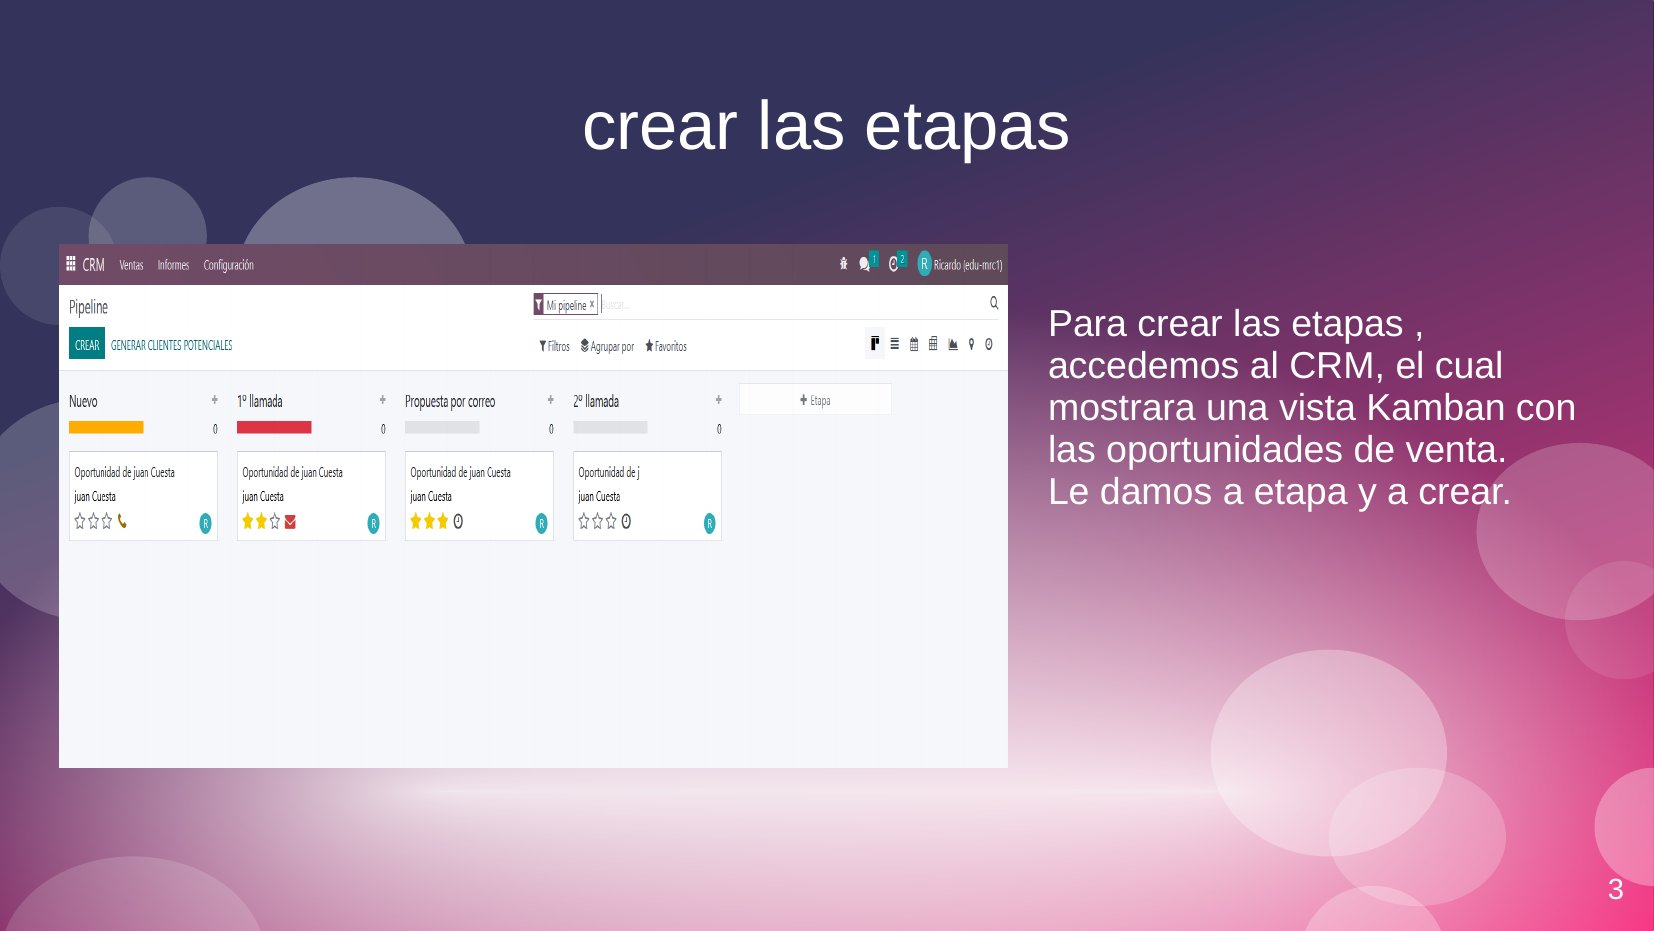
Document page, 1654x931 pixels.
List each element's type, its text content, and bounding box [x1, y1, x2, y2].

title crear las etapas [88, 44, 1565, 207]
picture [59, 244, 1008, 768]
text_box Para crear las etapas , accedemos al CRM, el cual mostrara una vista Kamban con las oportunidades de venta. Le damos a etapa y a crear. [1033, 295, 1625, 532]
